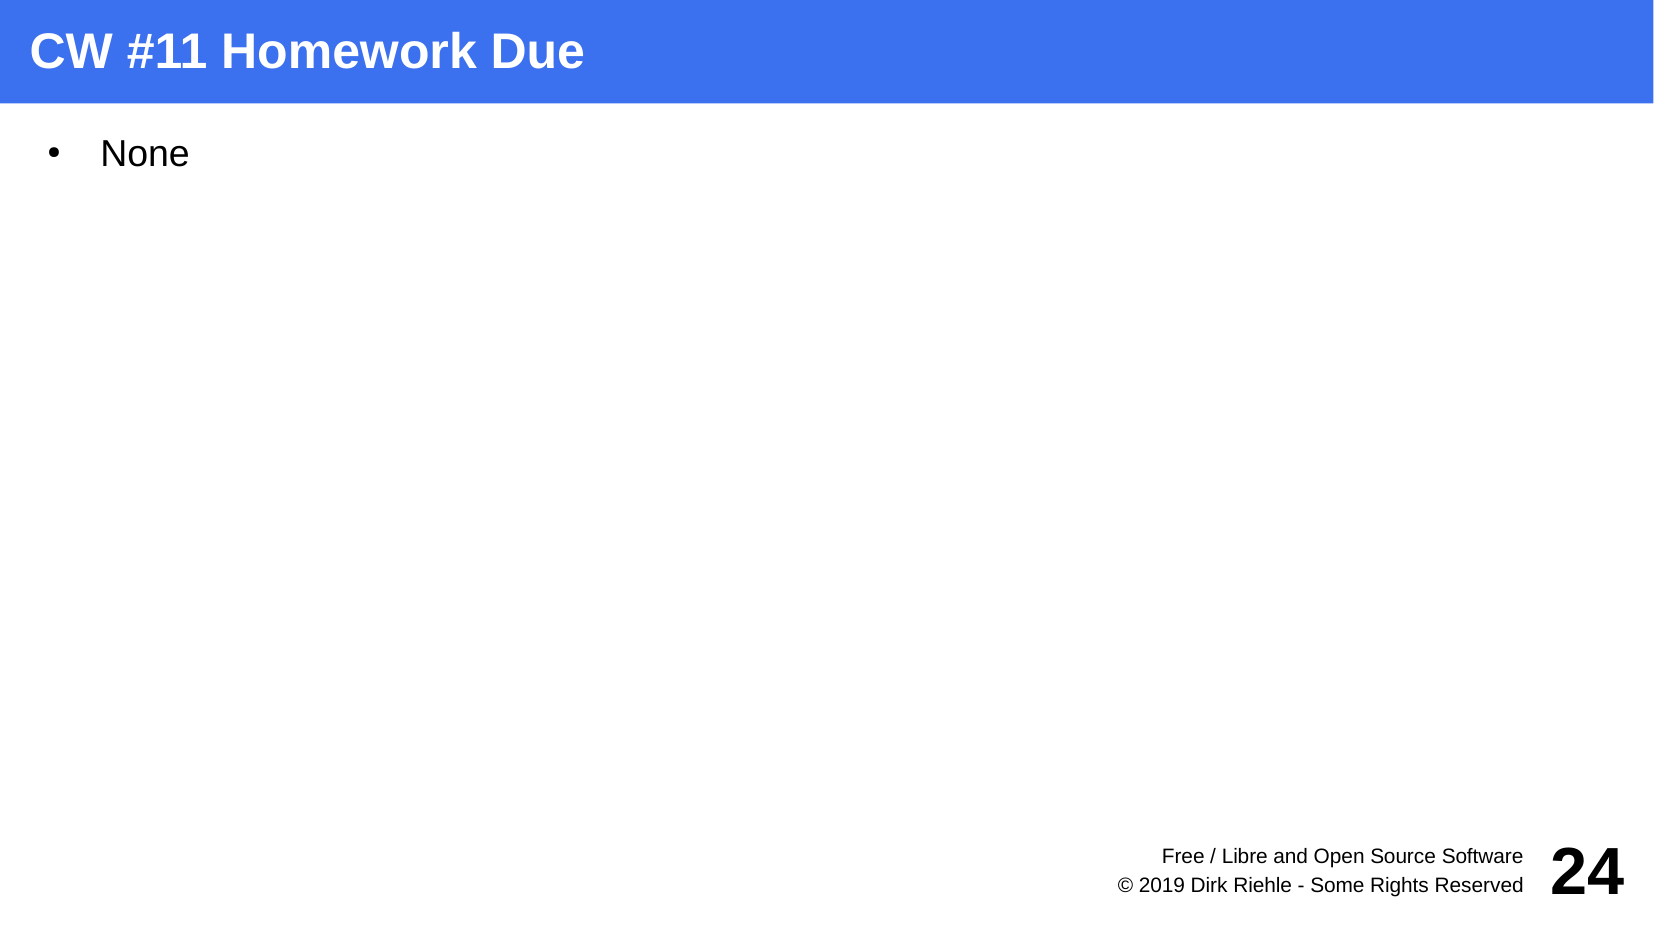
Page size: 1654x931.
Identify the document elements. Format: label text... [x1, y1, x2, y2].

title CW #11 Homework Due [0, 0, 1654, 104]
list None [29, 132, 1625, 813]
